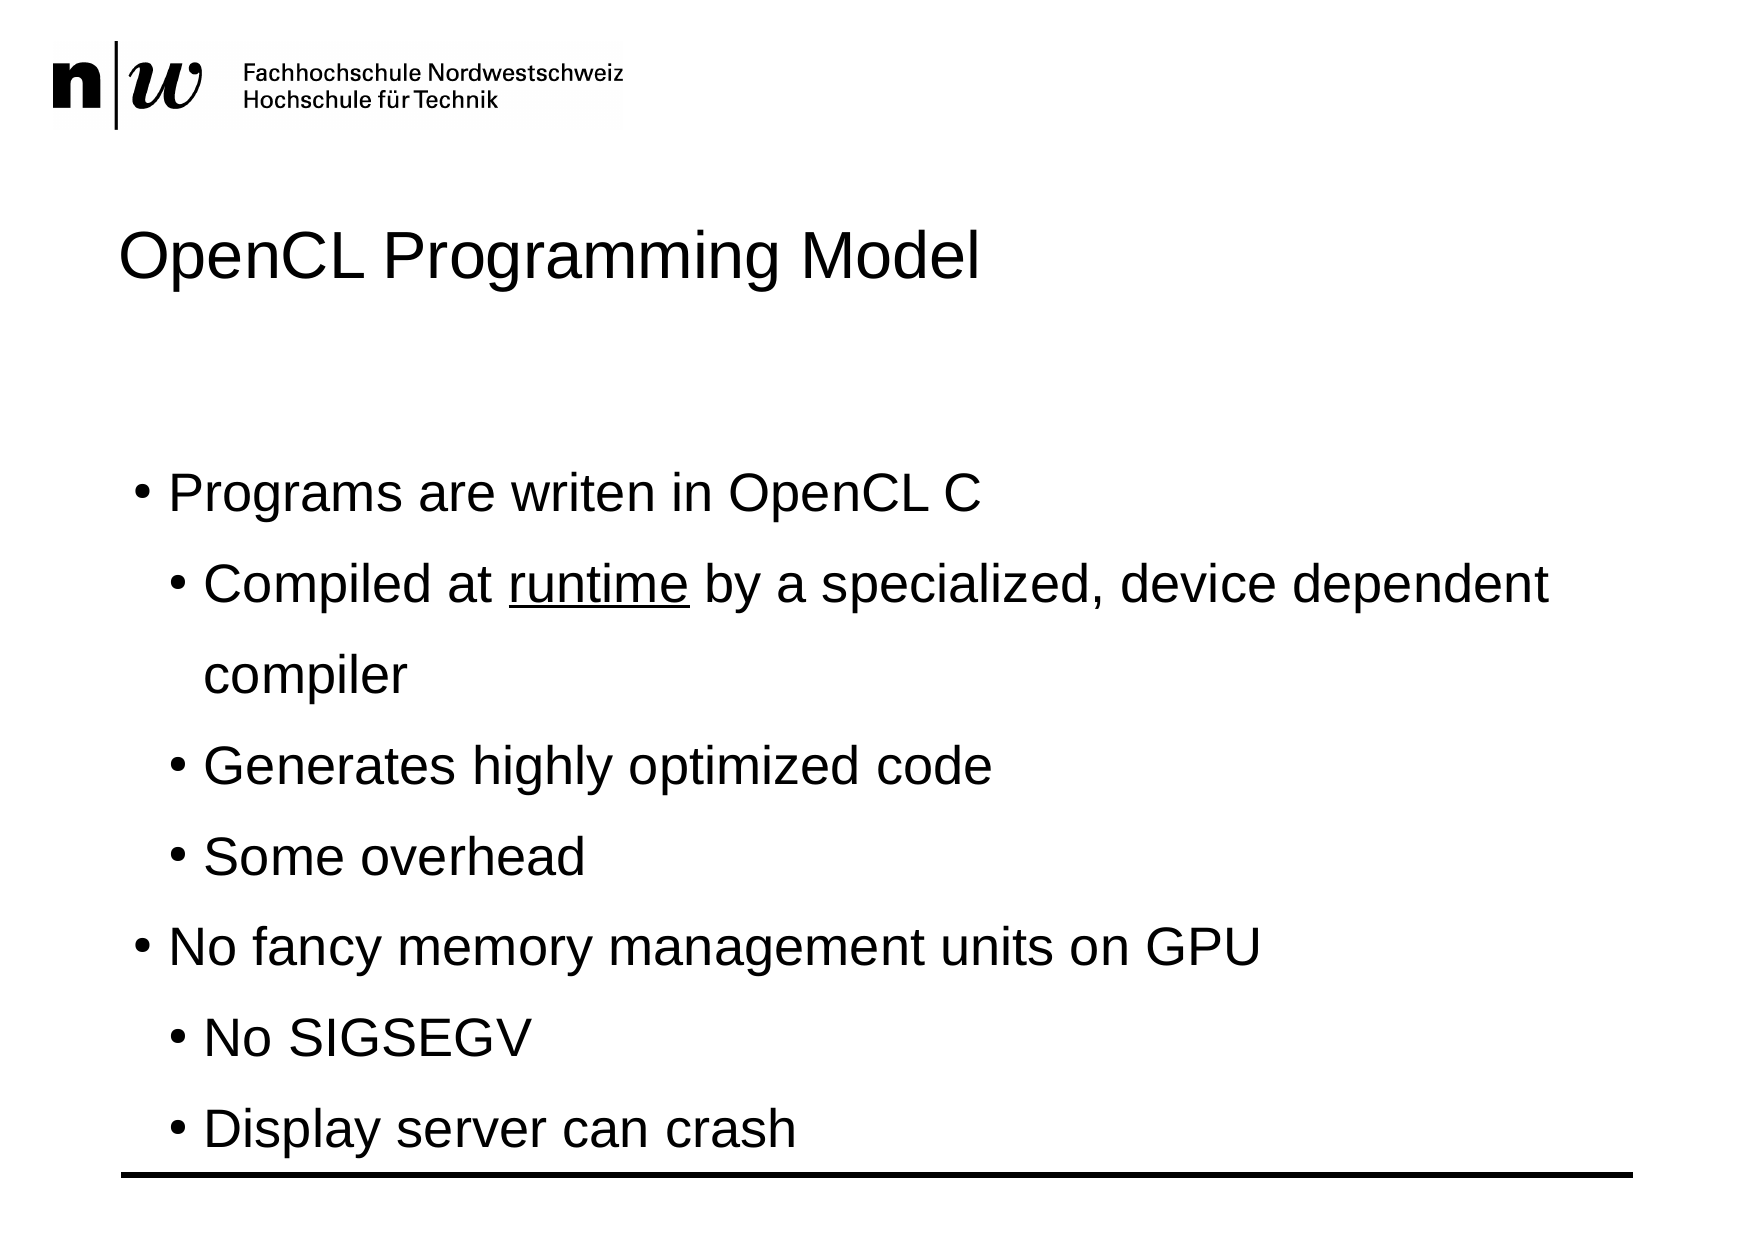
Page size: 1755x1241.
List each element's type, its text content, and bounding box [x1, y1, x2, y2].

text_box Programs are writen in OpenCL C Compiled at runtime by a specialized, device dependent compiler Generates highly optimized code Some overhead No fancy memory management units on GPU No SIGSEGV Display server can crash [118, 425, 1630, 1227]
picture [53, 41, 623, 130]
text_box OpenCL Programming Model [118, 212, 1606, 296]
